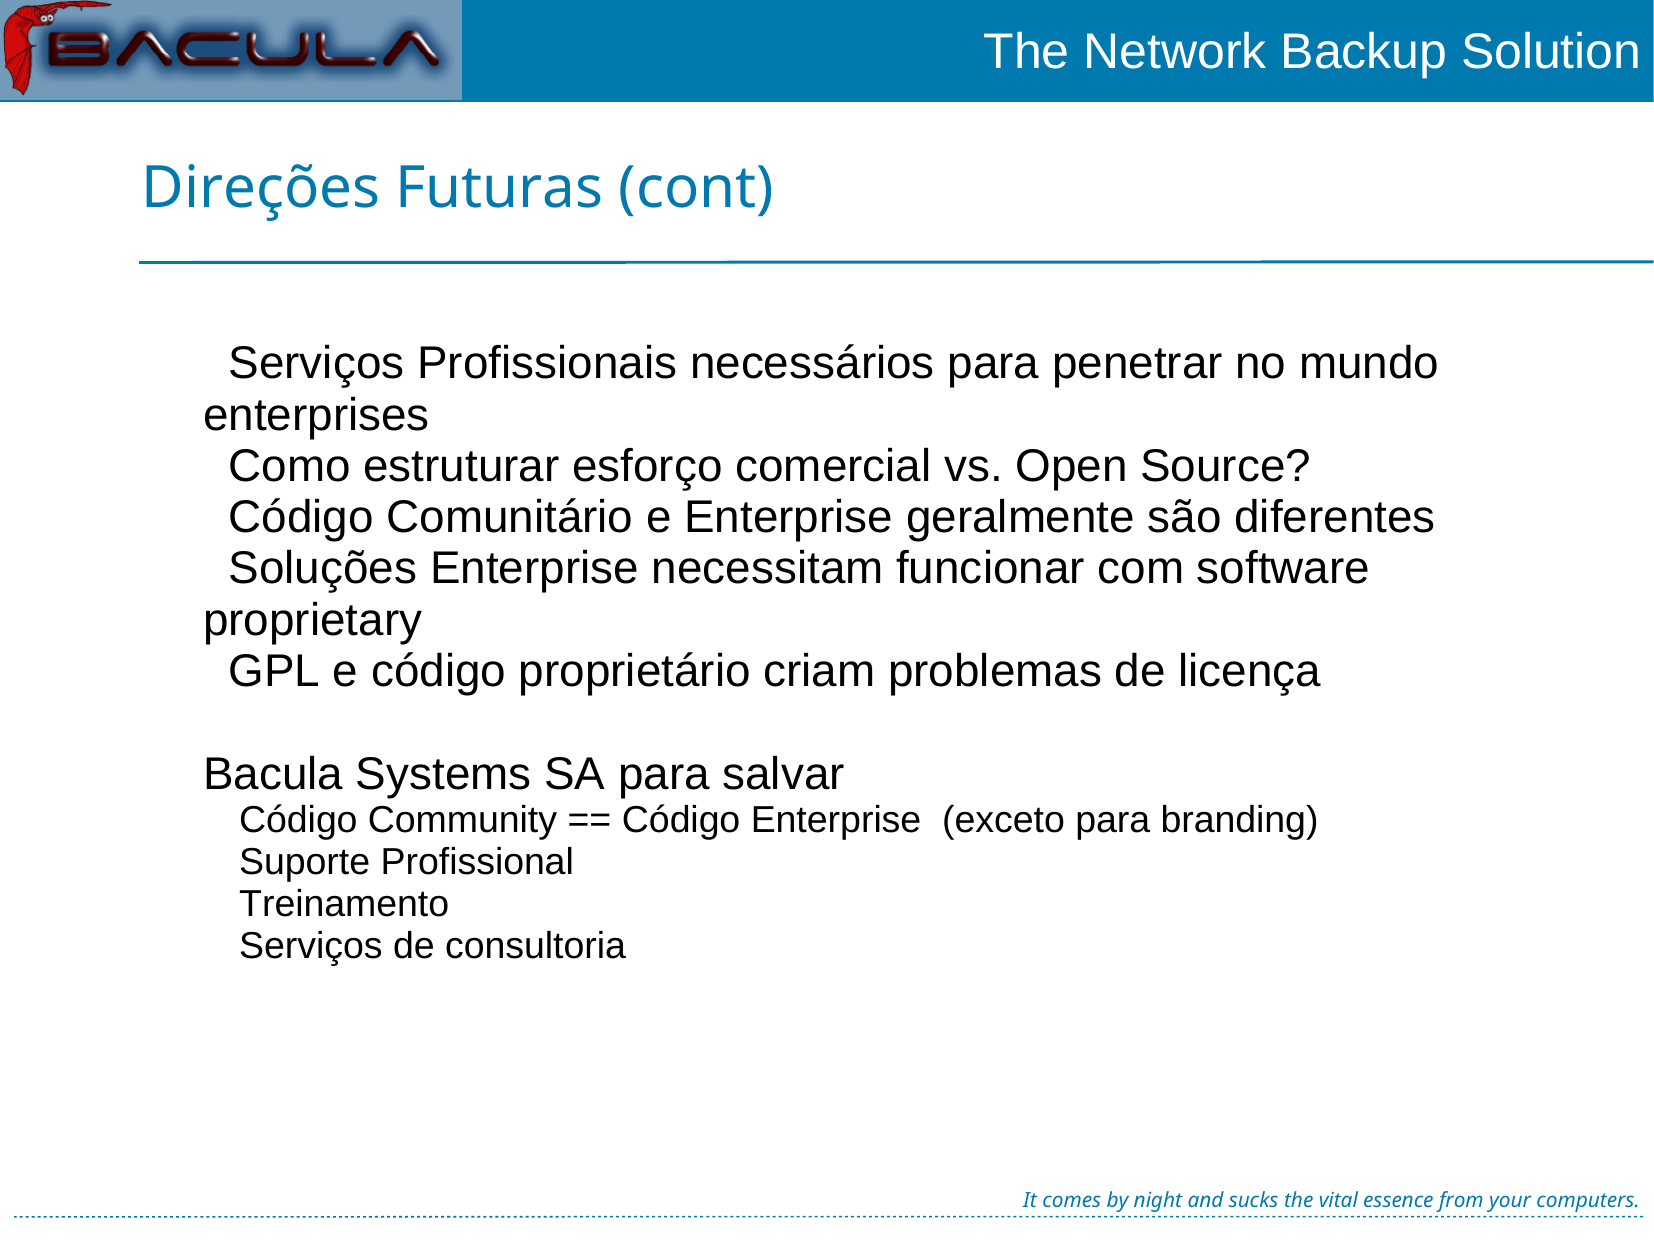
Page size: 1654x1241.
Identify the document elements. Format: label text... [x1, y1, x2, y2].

picture [0, 0, 461, 99]
title Direções Futuras (cont) [141, 112, 1501, 226]
list Serviços Profissionais necessários para penetrar no mundo enterprises Como estruturar esforço comercial vs. Open Source? Código Comunitário e Enterprise geralmente são diferentes Soluções Enterprise necessitam funcionar com software proprietary GPL e código proprietário criam problemas de licença Bacula Systems SA para salvar Código Community == Código Enterprise (exceto para branding) Suporte Profissional Treinamento Serviços de consultoria [144, 337, 1538, 1088]
